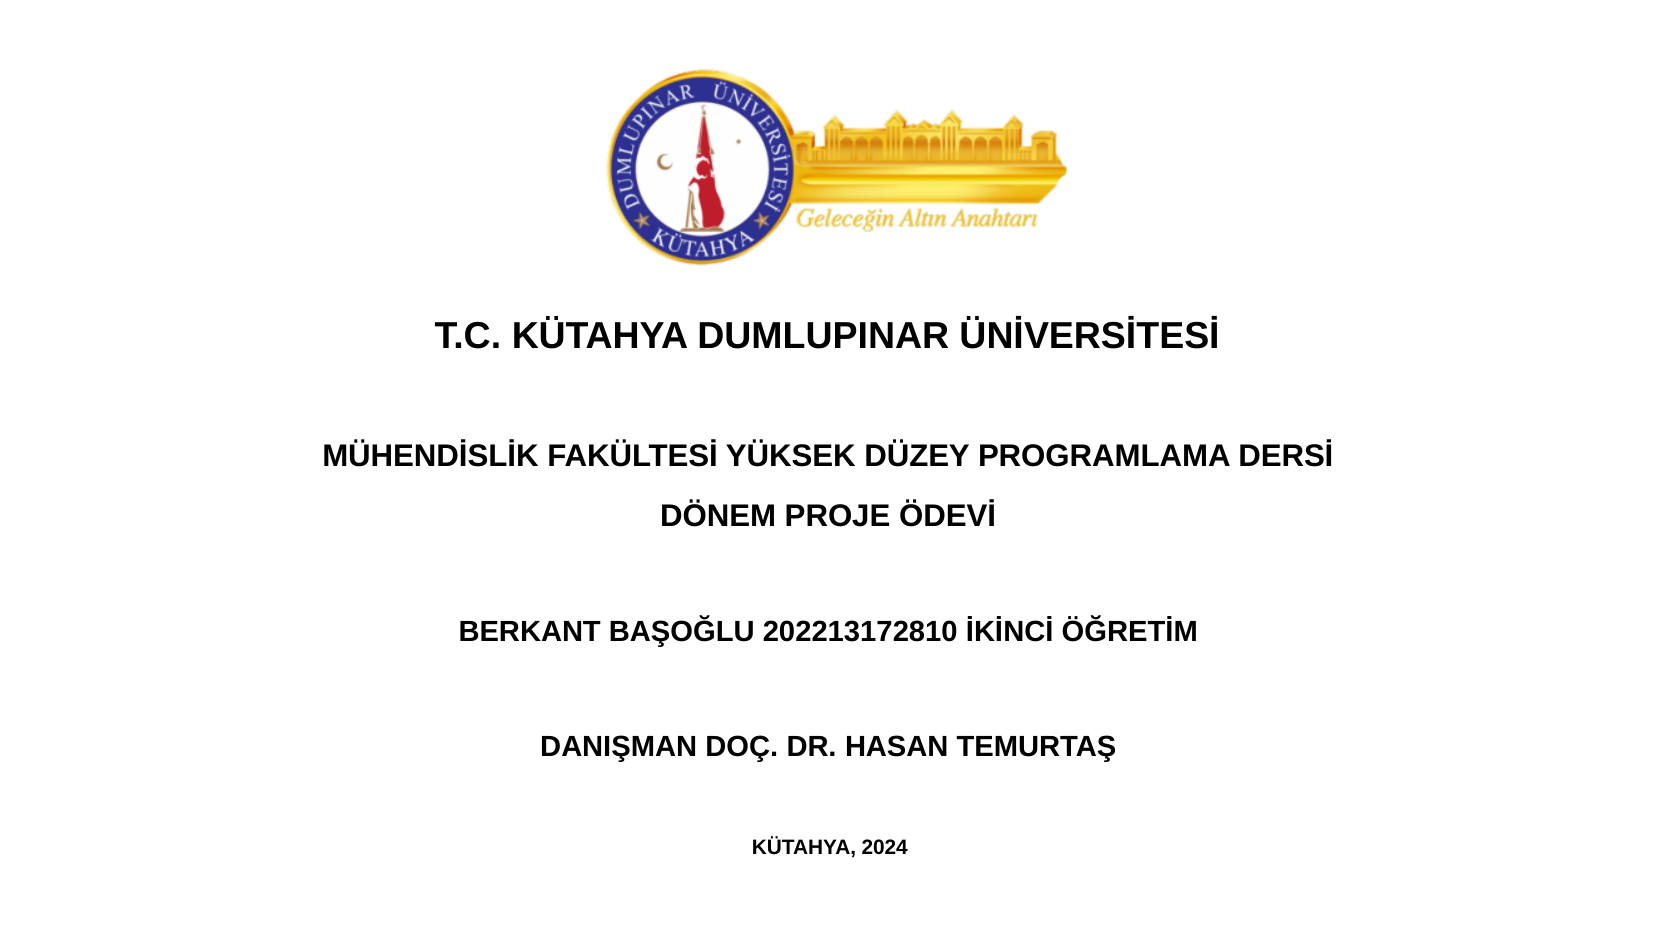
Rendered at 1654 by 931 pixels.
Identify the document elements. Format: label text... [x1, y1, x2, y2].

picture [507, 29, 1152, 307]
subtitle T.C. KÜTAHYA DUMLUPINAR ÜNİVERSİTESİ MÜHENDİSLİK FAKÜLTESİ YÜKSEK DÜZEY PROGRAMLAMA DERSİ DÖNEM PROJE ÖDEVİ BERKANT BAŞOĞLU 202213172810 İKİNCİ ÖĞRETİM DANIŞMAN DOÇ. DR. HASAN TEMURTAŞ KÜTAHYA, 2024 [88, 314, 1577, 860]
